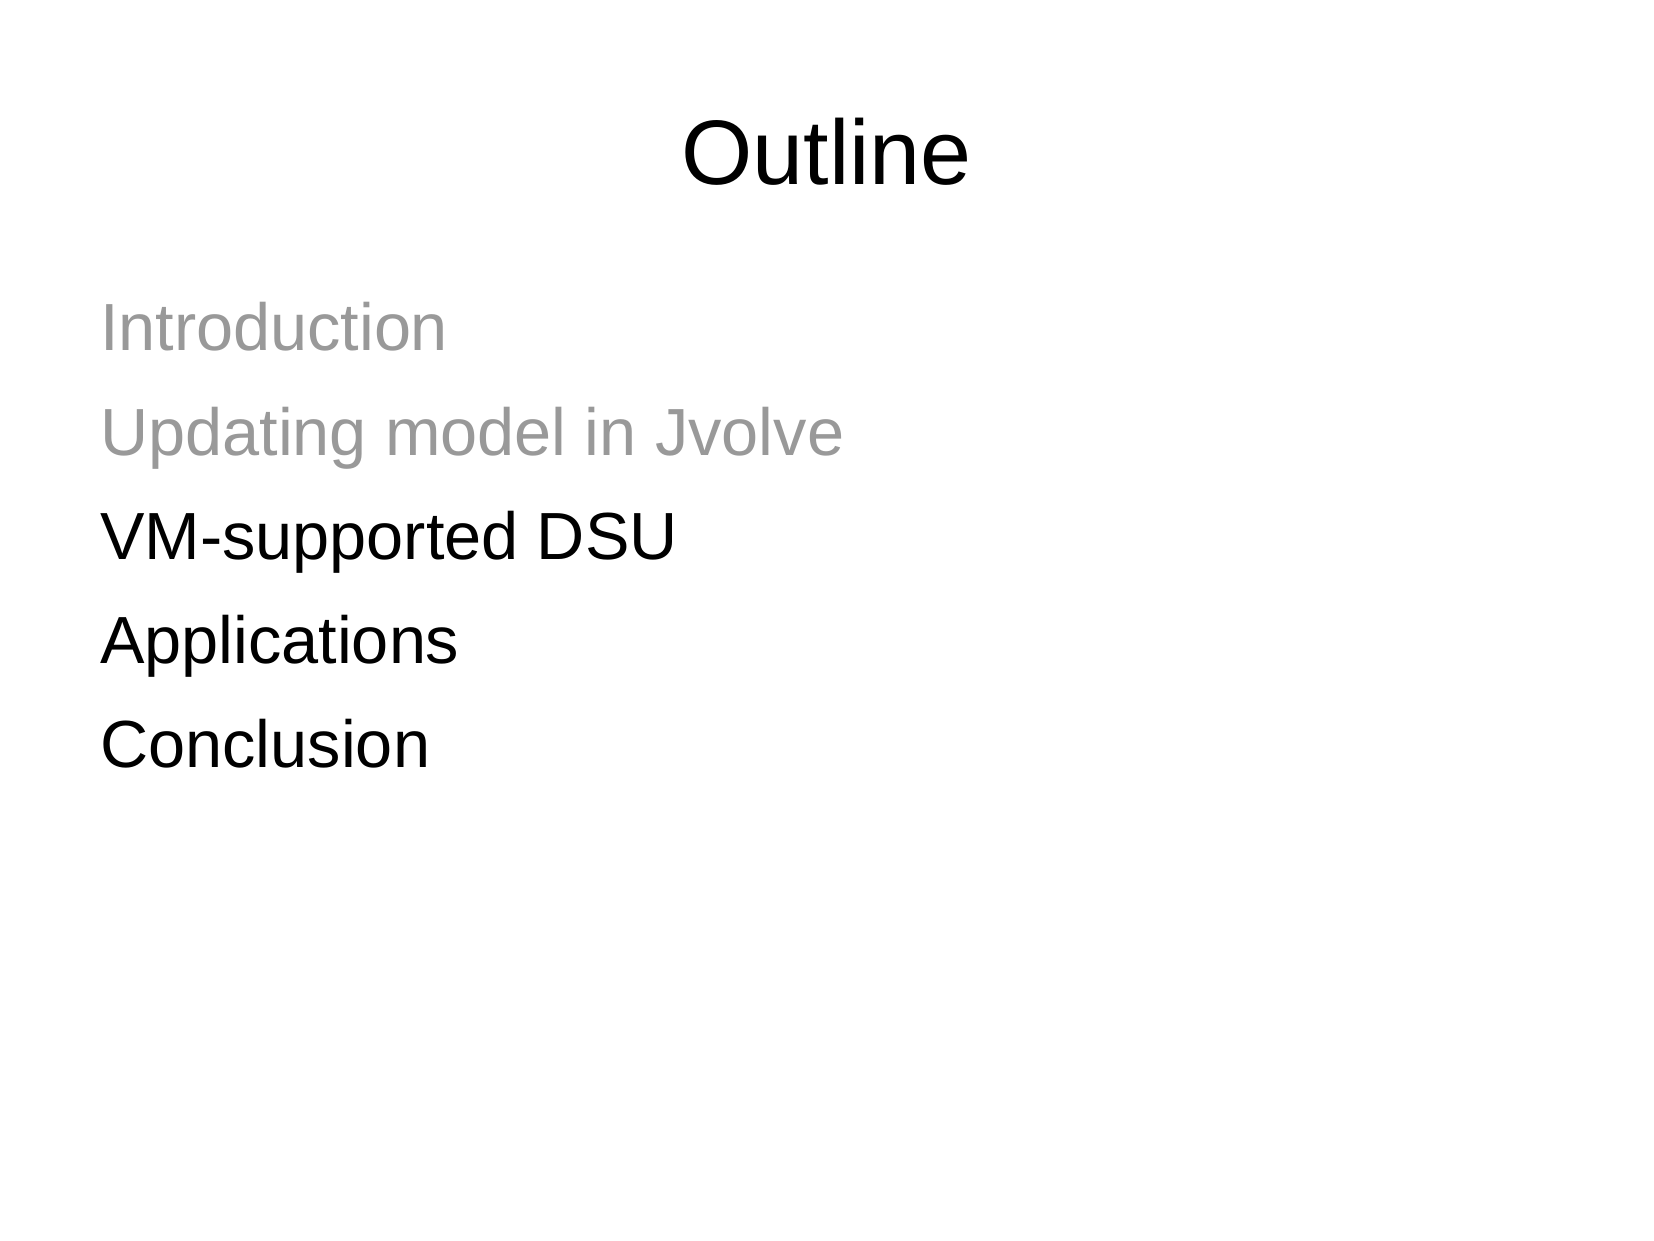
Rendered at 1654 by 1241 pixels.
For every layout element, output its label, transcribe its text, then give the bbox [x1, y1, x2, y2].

title Outline [82, 56, 1571, 250]
list Introduction Updating model in Jvolve VM-supported DSU Applications Conclusion [82, 290, 1571, 1094]
